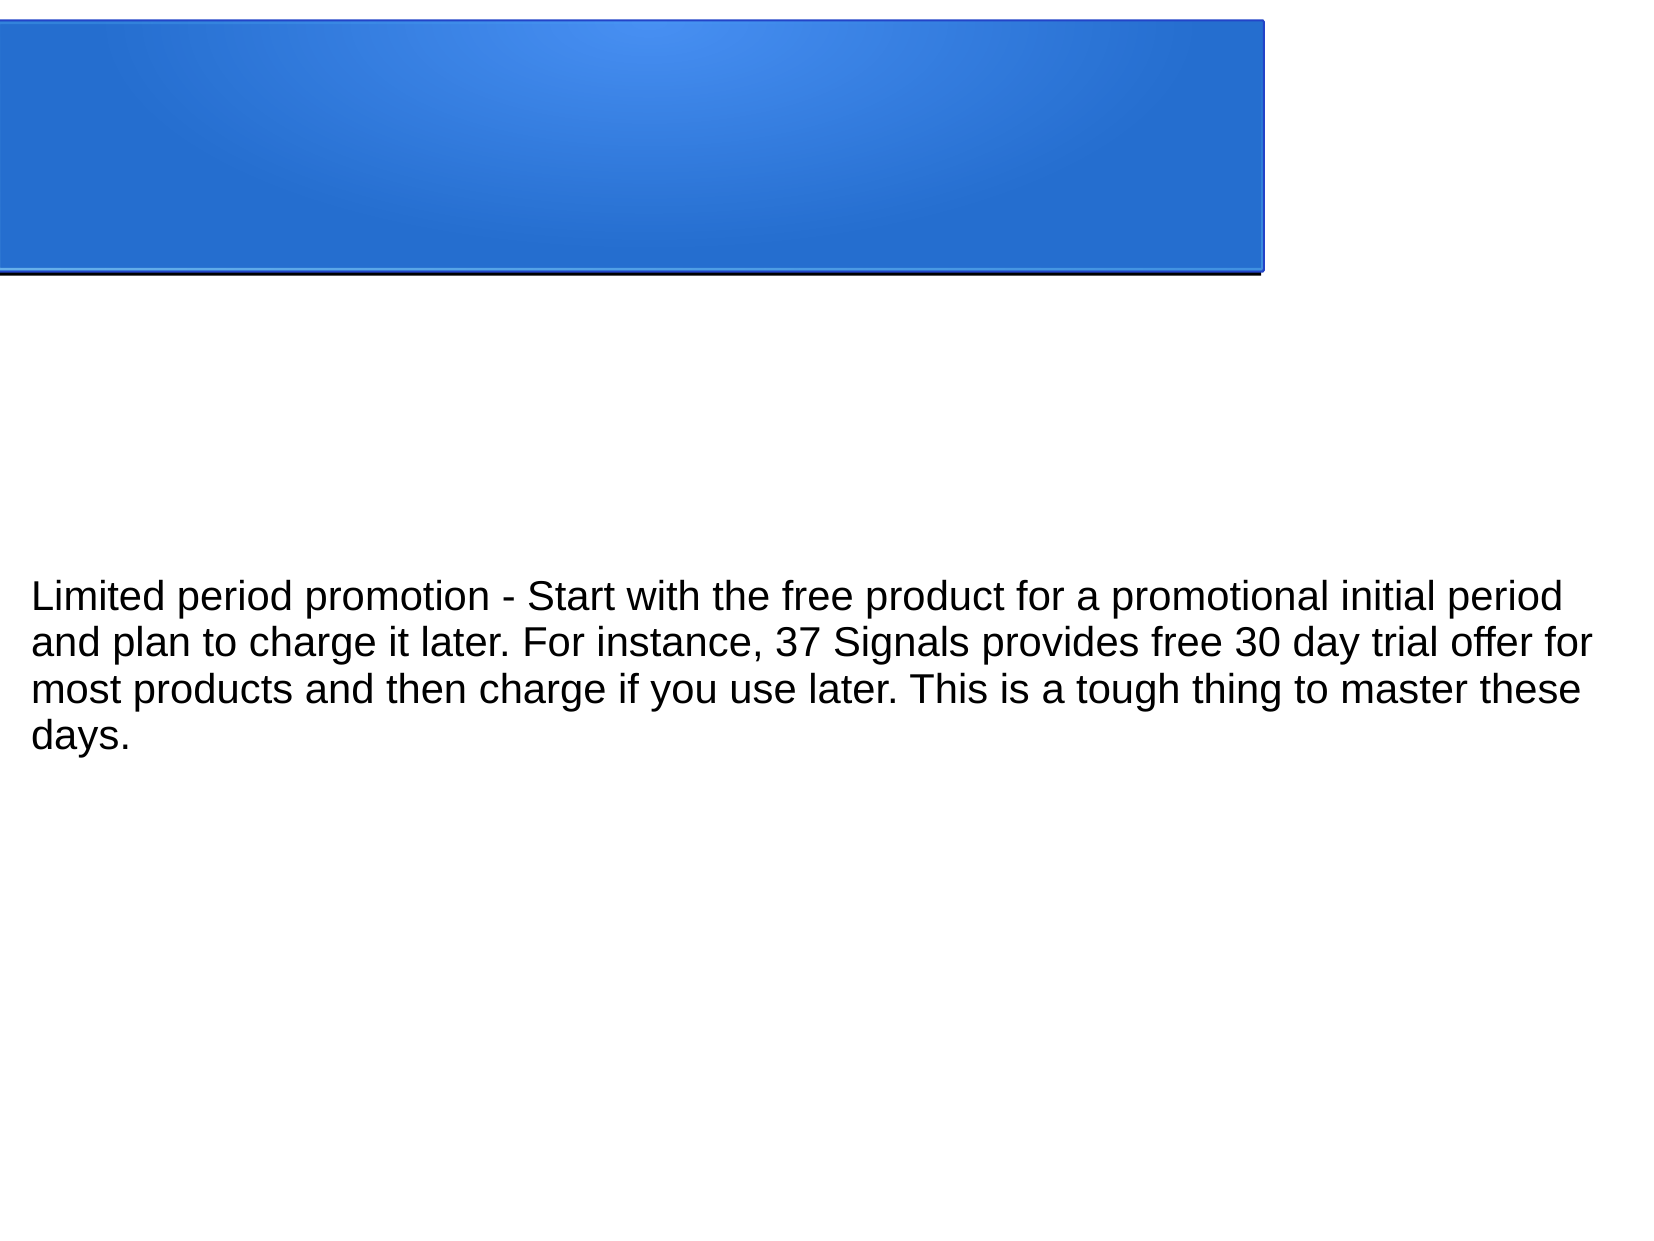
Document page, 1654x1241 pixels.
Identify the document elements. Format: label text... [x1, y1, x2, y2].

text_box Limited period promotion - Start with the free product for a promotional initial period and plan to charge it later. For instance, 37 Signals provides free 30 day trial offer for most products and then charge if you use later. This is a tough thing to master these days. [16, 565, 1639, 841]
